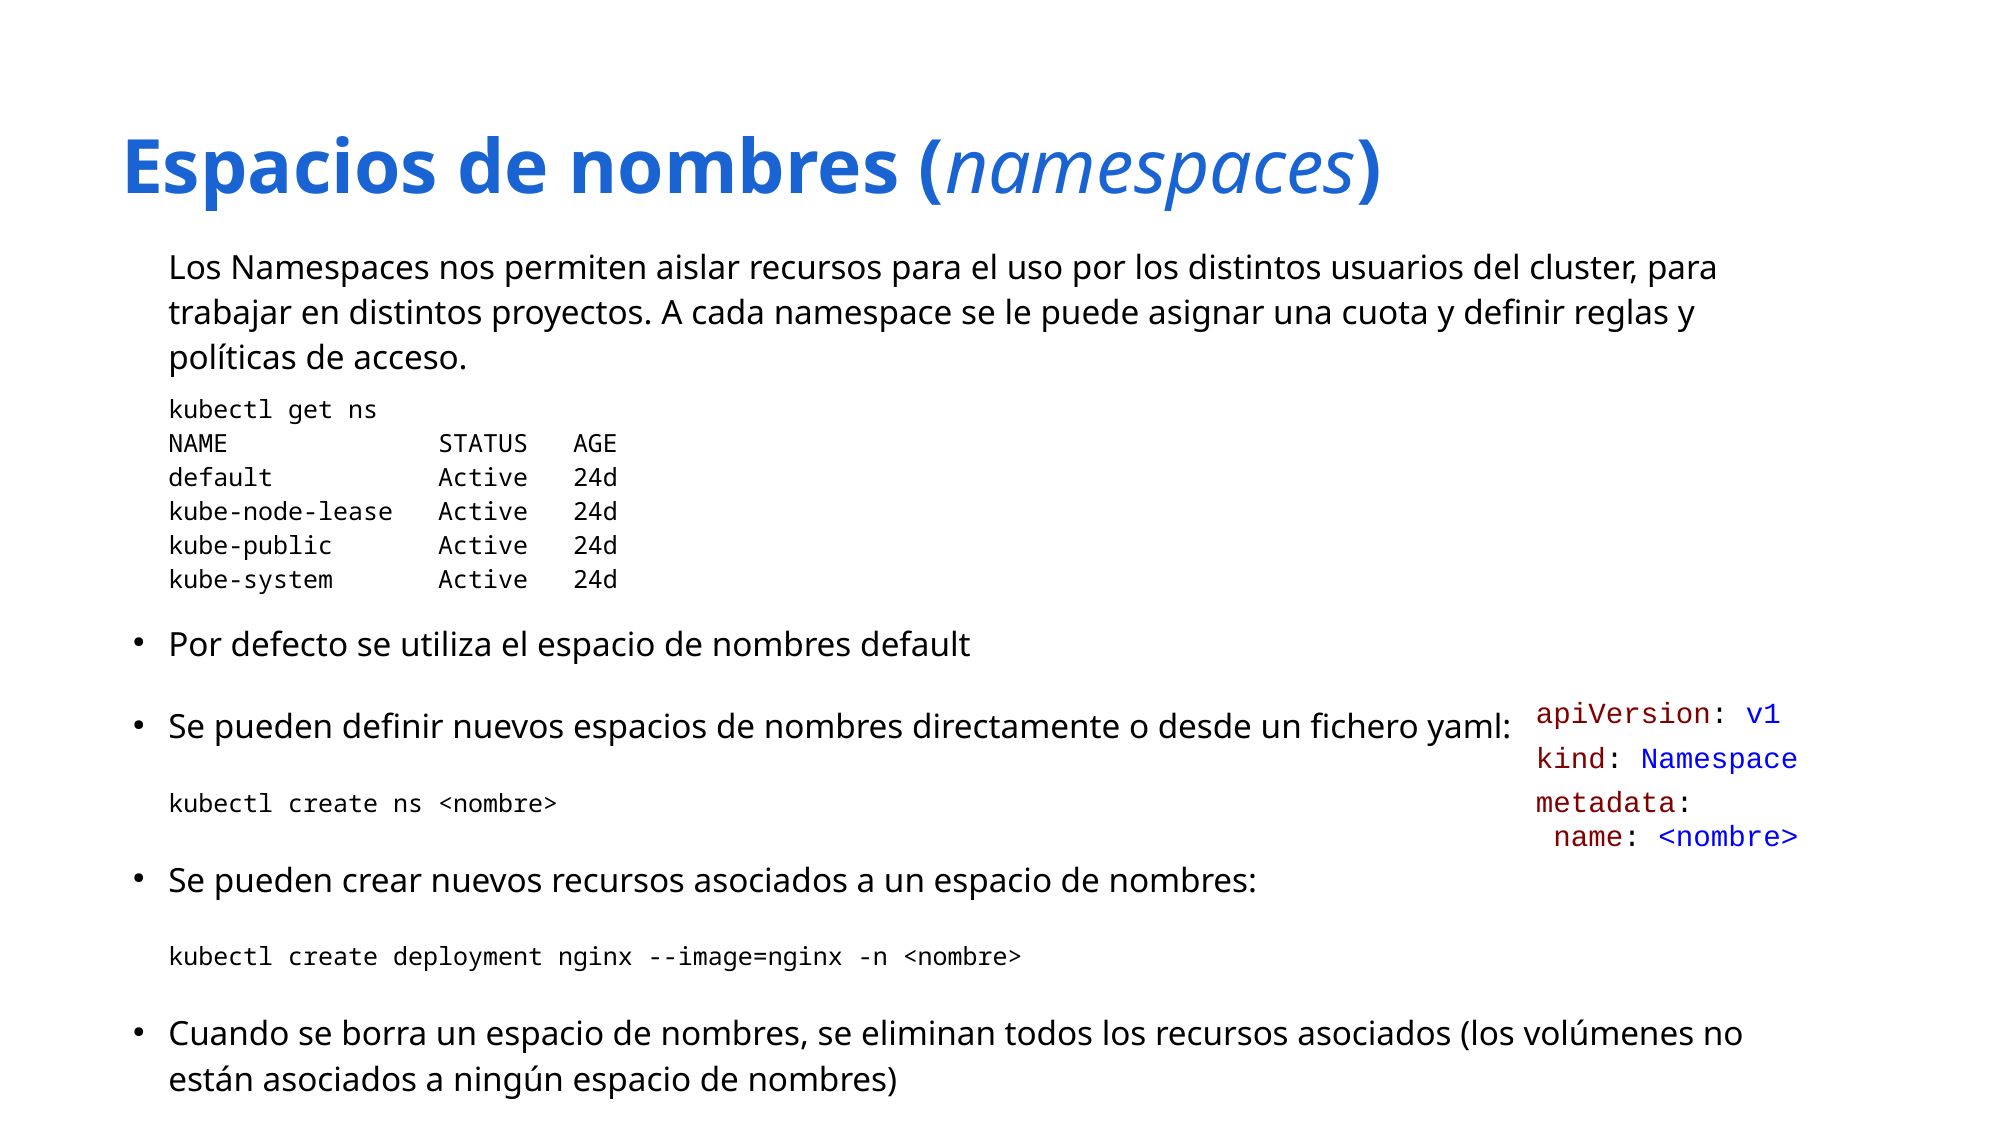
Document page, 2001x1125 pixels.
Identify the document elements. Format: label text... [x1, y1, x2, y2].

text_box apiVersion: v1 kind: Namespace metadata: name: <nombre> [1521, 680, 1814, 863]
text_box Espacios de nombres (namespaces) [106, 106, 1878, 293]
text_box Los Namespaces nos permiten aislar recursos para el uso por los distintos usuarios del cluster, para trabajar en distintos proyectos. A cada namespace se le puede asignar una cuota y definir reglas y políticas de acceso. kubectl get ns NAME STATUS AGE default Active 24d kube-node-lease Active 24d kube-public Active 24d kube-system Active 24d Por defecto se utiliza el espacio de nombres default Se pueden definir nuevos espacios de nombres directamente o desde un fichero yaml: kubectl create ns <nombre> Se pueden crear nuevos recursos asociados a un espacio de nombres: kubectl create deployment nginx --image=nginx -n <nombre> Cuando se borra un espacio de nombres, se eliminan todos los recursos asociados (los volúmenes no están asociados a ningún espacio de nombres) [118, 293, 1796, 1053]
